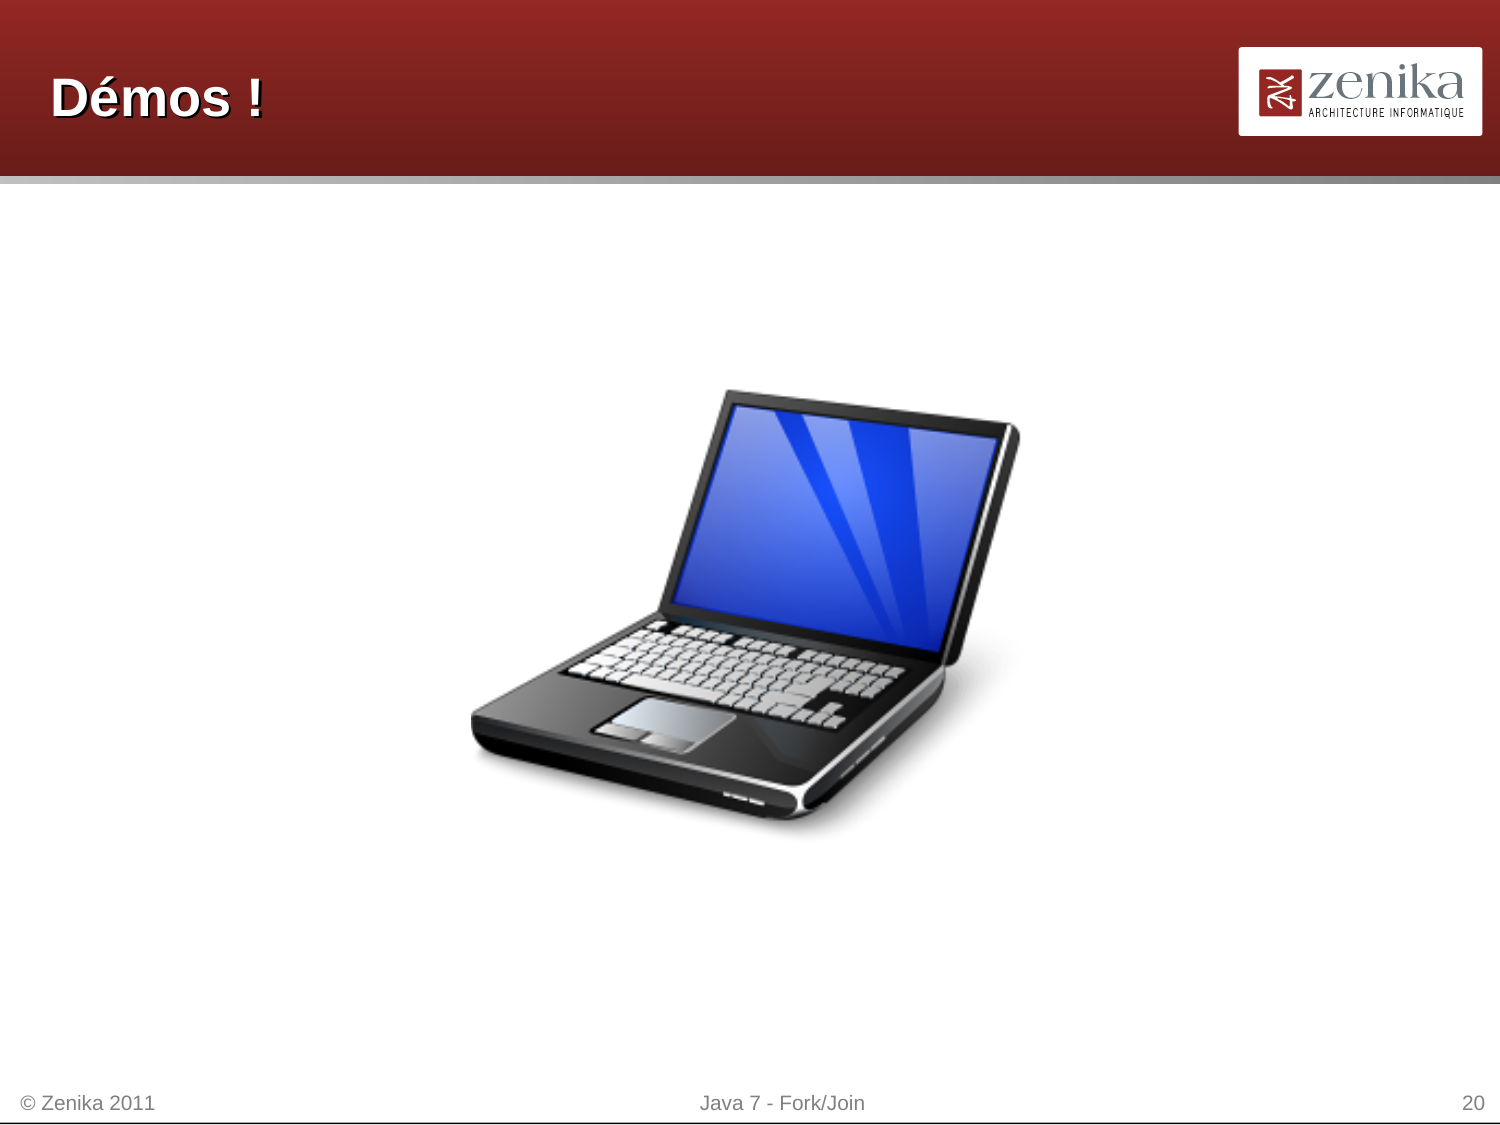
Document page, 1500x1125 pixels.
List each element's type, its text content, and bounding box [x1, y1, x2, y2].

title Démos ! [50, 15, 1206, 180]
picture [1257, 58, 1464, 125]
picture [471, 336, 1029, 895]
